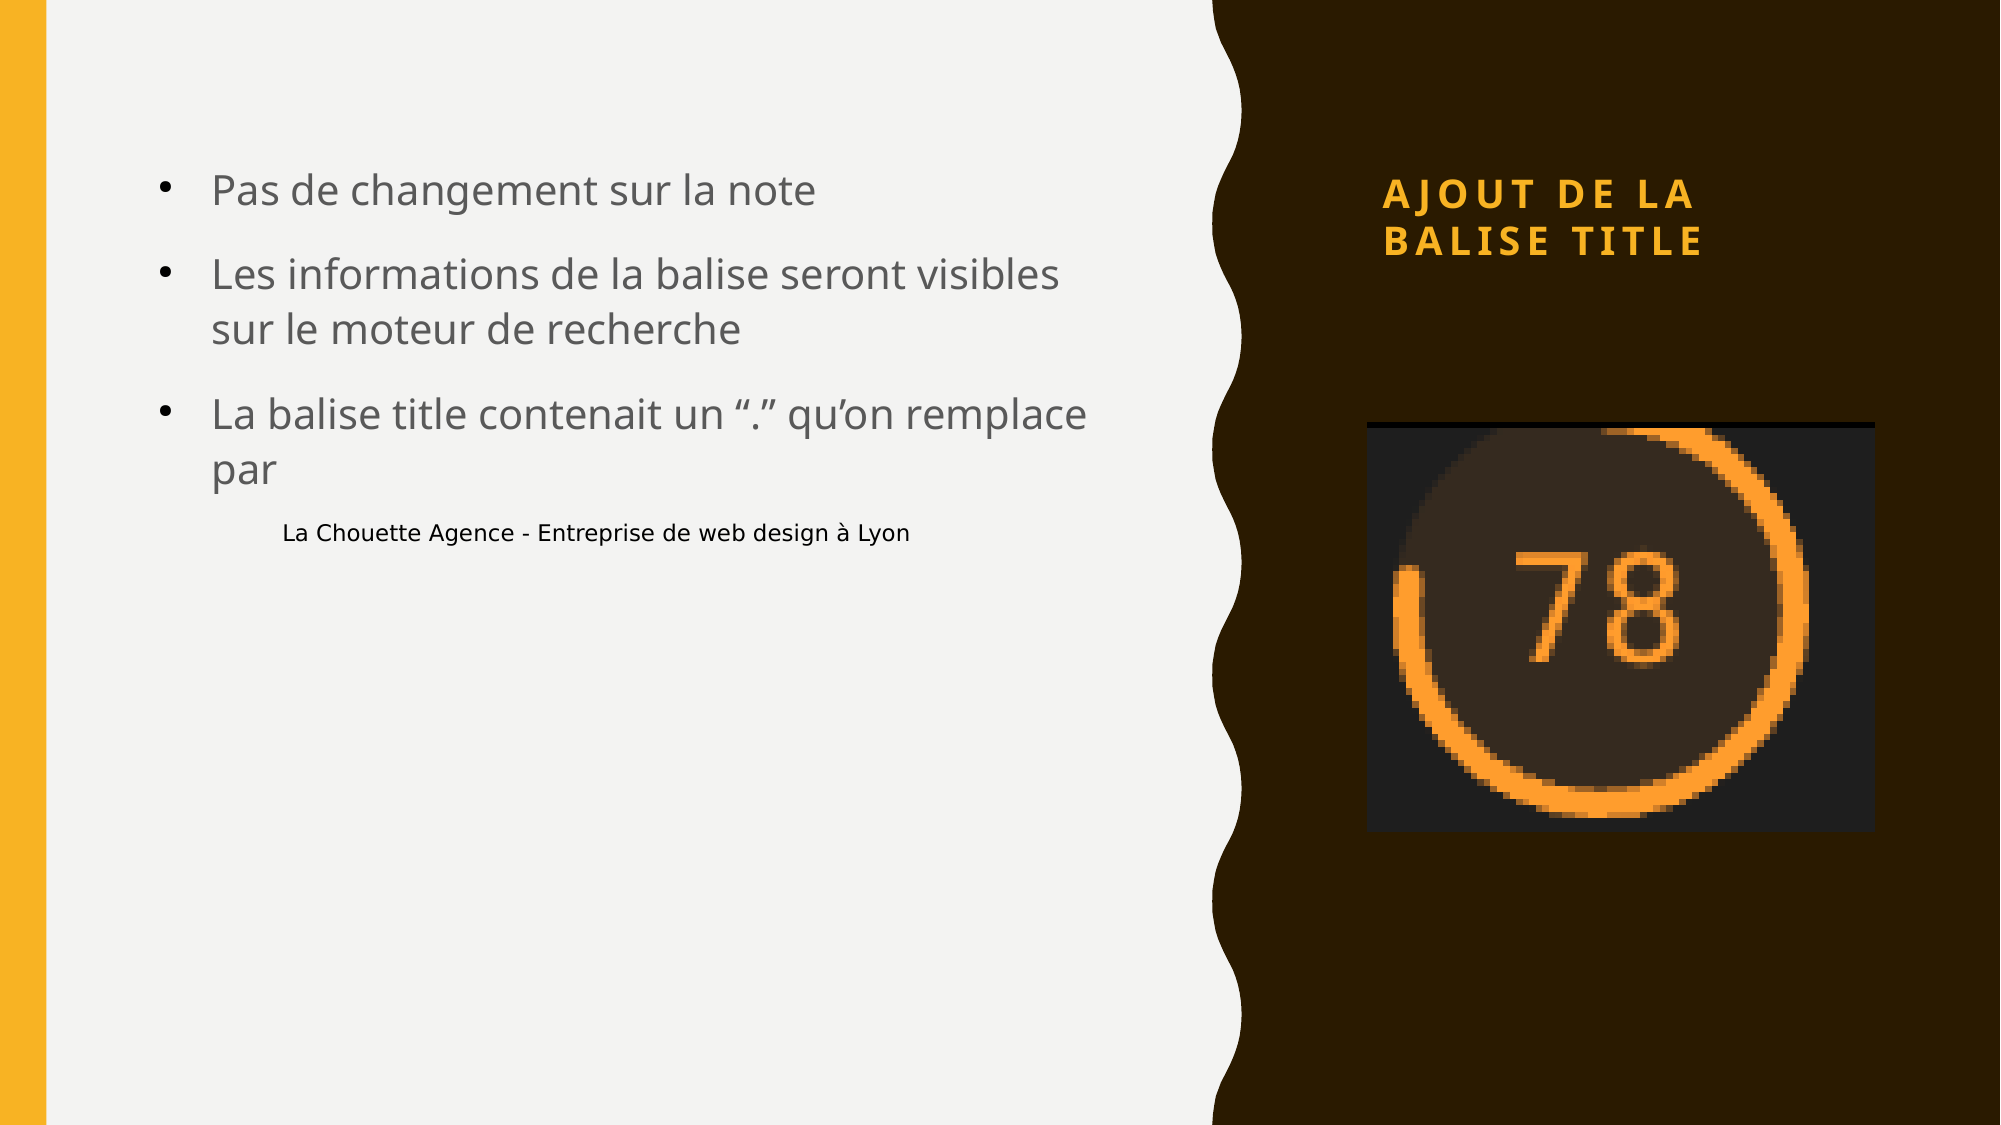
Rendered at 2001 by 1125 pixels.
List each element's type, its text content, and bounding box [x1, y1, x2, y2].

title Ajout de la balise Title [1367, 75, 1875, 272]
list Pas de changement sur la note Les informations de la balise seront visibles sur le moteur de recherche La balise title contenait un “.” qu’on remplace par La Chouette Agence - Entreprise de web design à Lyon [125, 151, 1136, 969]
picture [1367, 422, 1875, 832]
